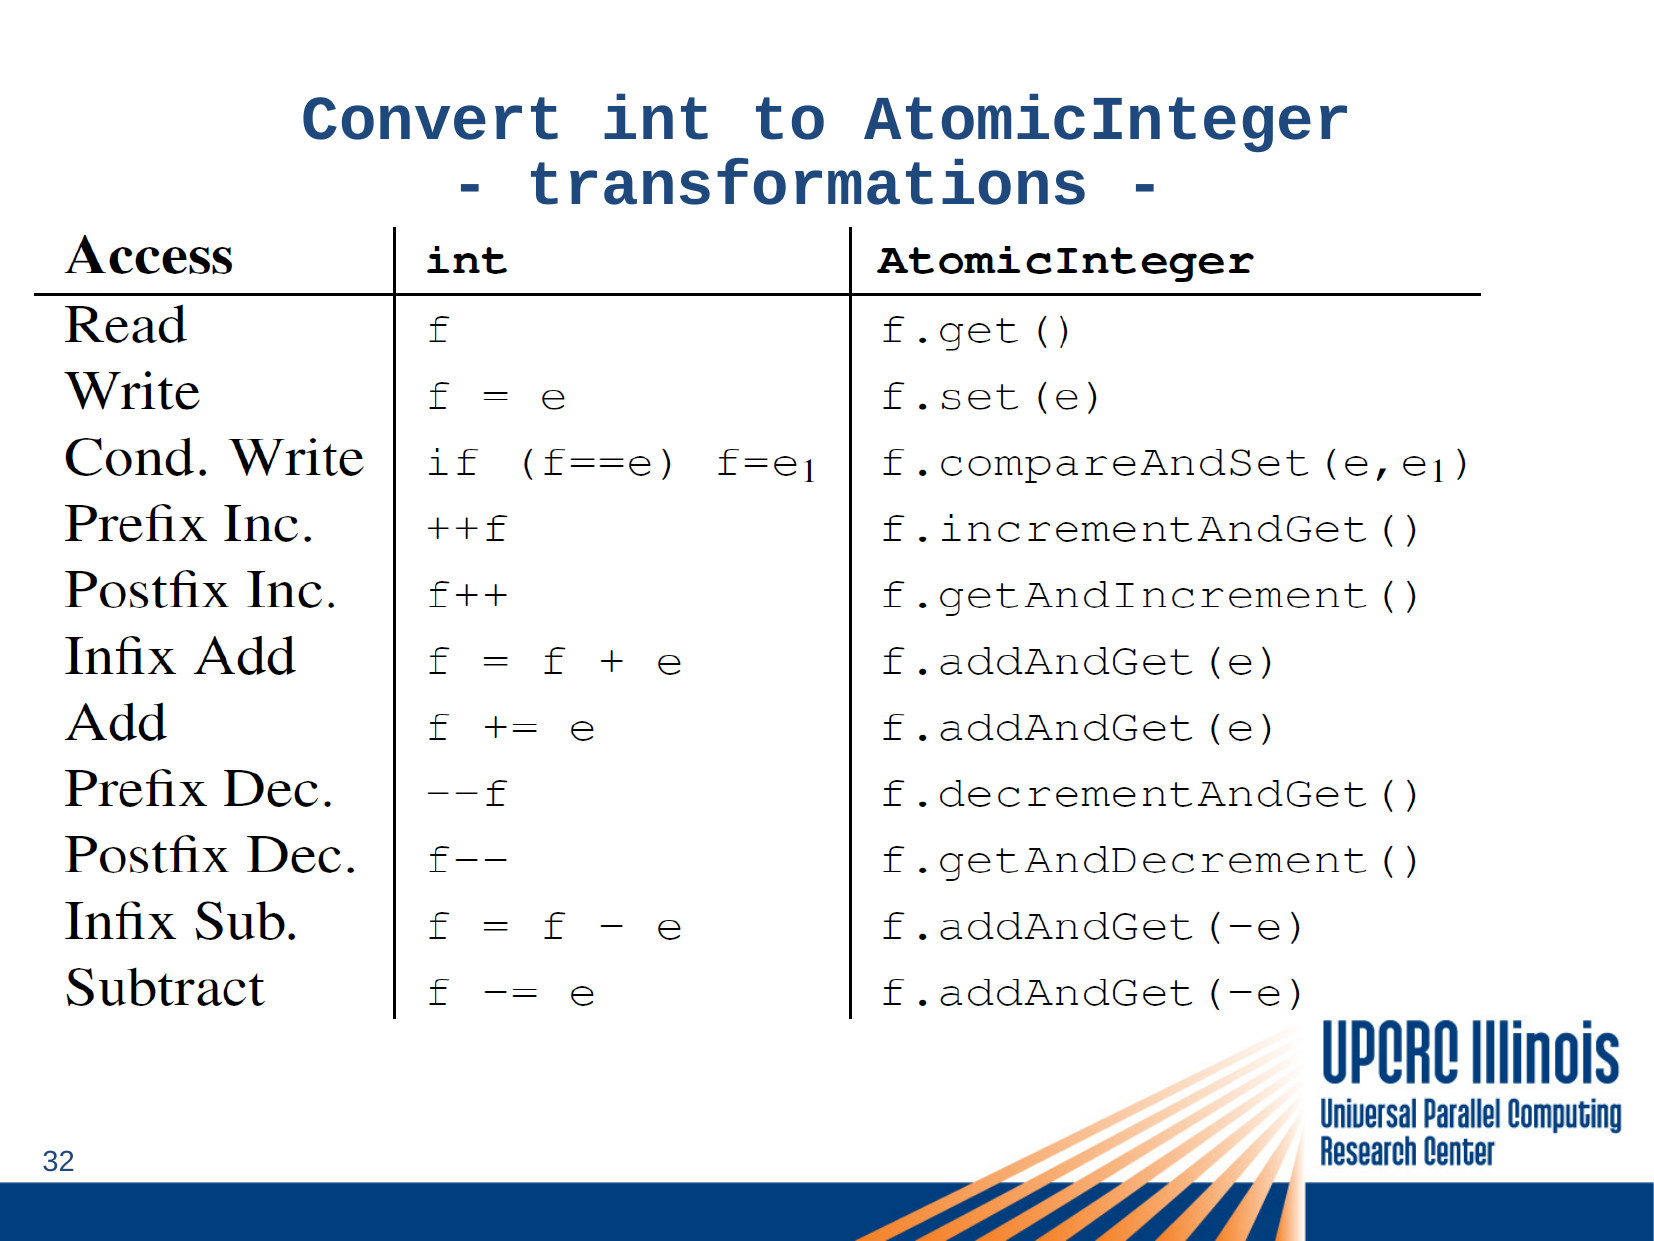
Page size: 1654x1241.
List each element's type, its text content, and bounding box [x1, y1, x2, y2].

title Convert int to AtomicInteger - transformations - [82, 41, 1571, 265]
picture [0, 223, 1654, 1241]
